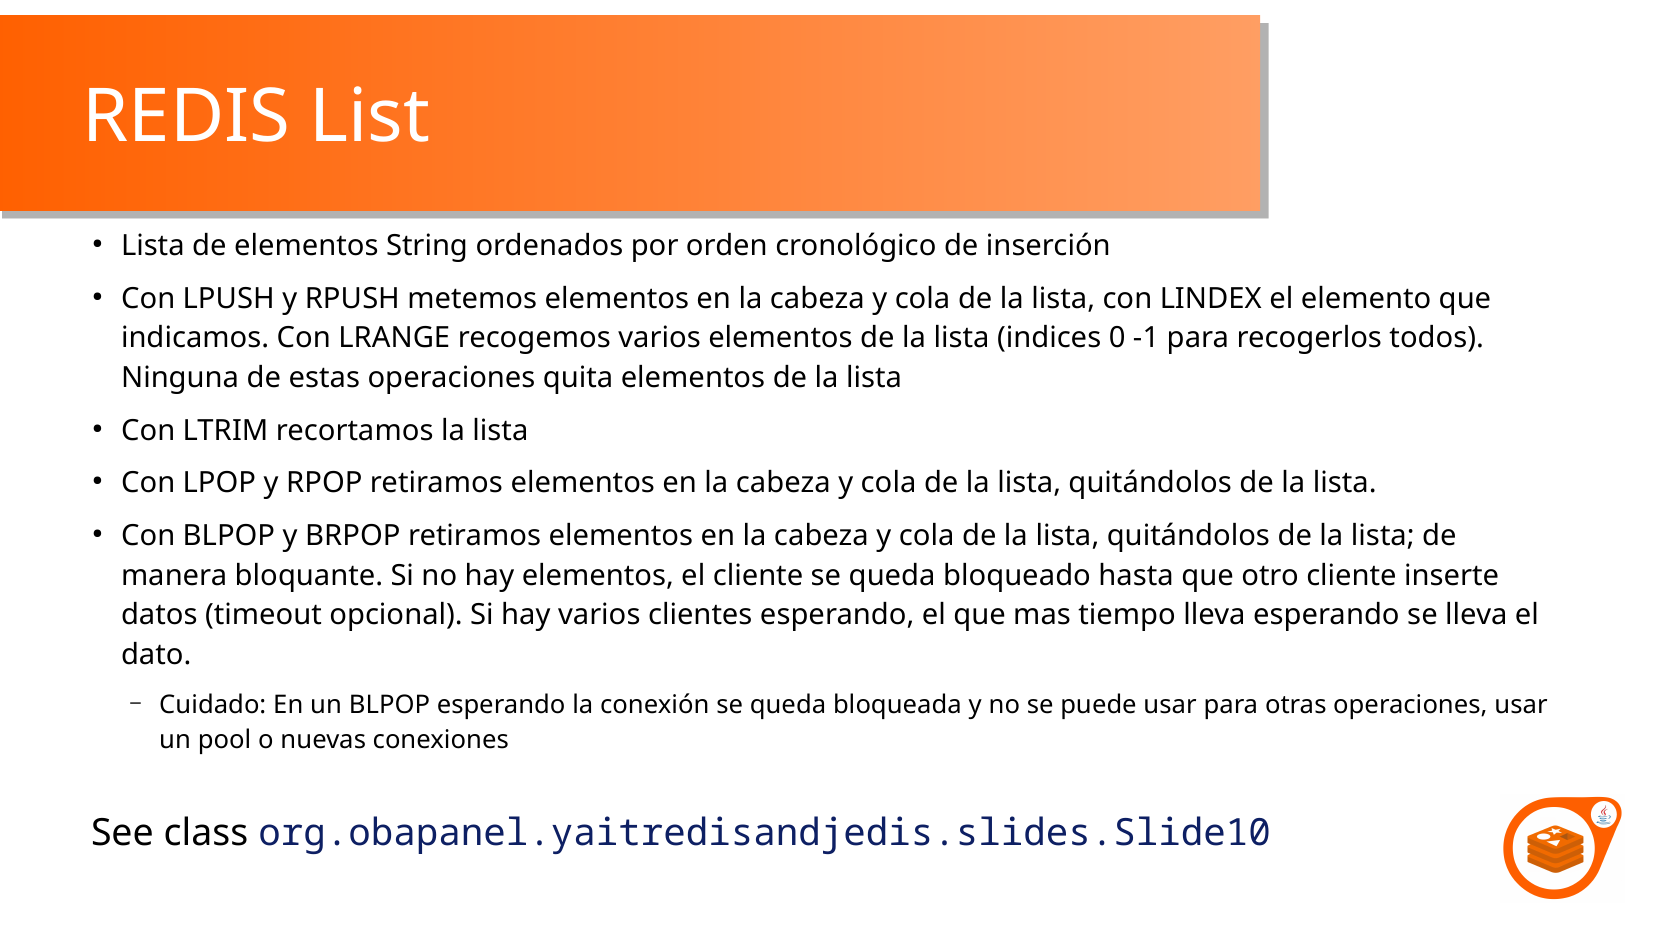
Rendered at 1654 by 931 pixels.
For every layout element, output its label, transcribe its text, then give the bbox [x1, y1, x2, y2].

picture [1500, 794, 1625, 903]
list Lista de elementos String ordenados por orden cronológico de inserción Con LPUSH y RPUSH metemos elementos en la cabeza y cola de la lista, con LINDEX el elemento que indicamos. Con LRANGE recogemos varios elementos de la lista (indices 0 -1 para recogerlos todos). Ninguna de estas operaciones quita elementos de la lista Con LTRIM recortamos la lista Con LPOP y RPOP retiramos elementos en la cabeza y cola de la lista, quitándolos de la lista. Con BLPOP y BRPOP retiramos elementos en la cabeza y cola de la lista, quitándolos de la lista; de manera bloquante. Si no hay elementos, el cliente se queda bloqueado hasta que otro cliente inserte datos (timeout opcional). Si hay varios clientes esperando, el que mas tiempo lleva esperando se lleva el dato. Cuidado: En un BLPOP esperando la conexión se queda bloqueada y no se puede usar para otras operaciones, usar un pool o nuevas conexiones [82, 224, 1571, 764]
title REDIS List [82, 35, 1235, 189]
text_box See class org.obapanel.yaitredisandjedis.slides.Slide10 [76, 798, 1111, 856]
